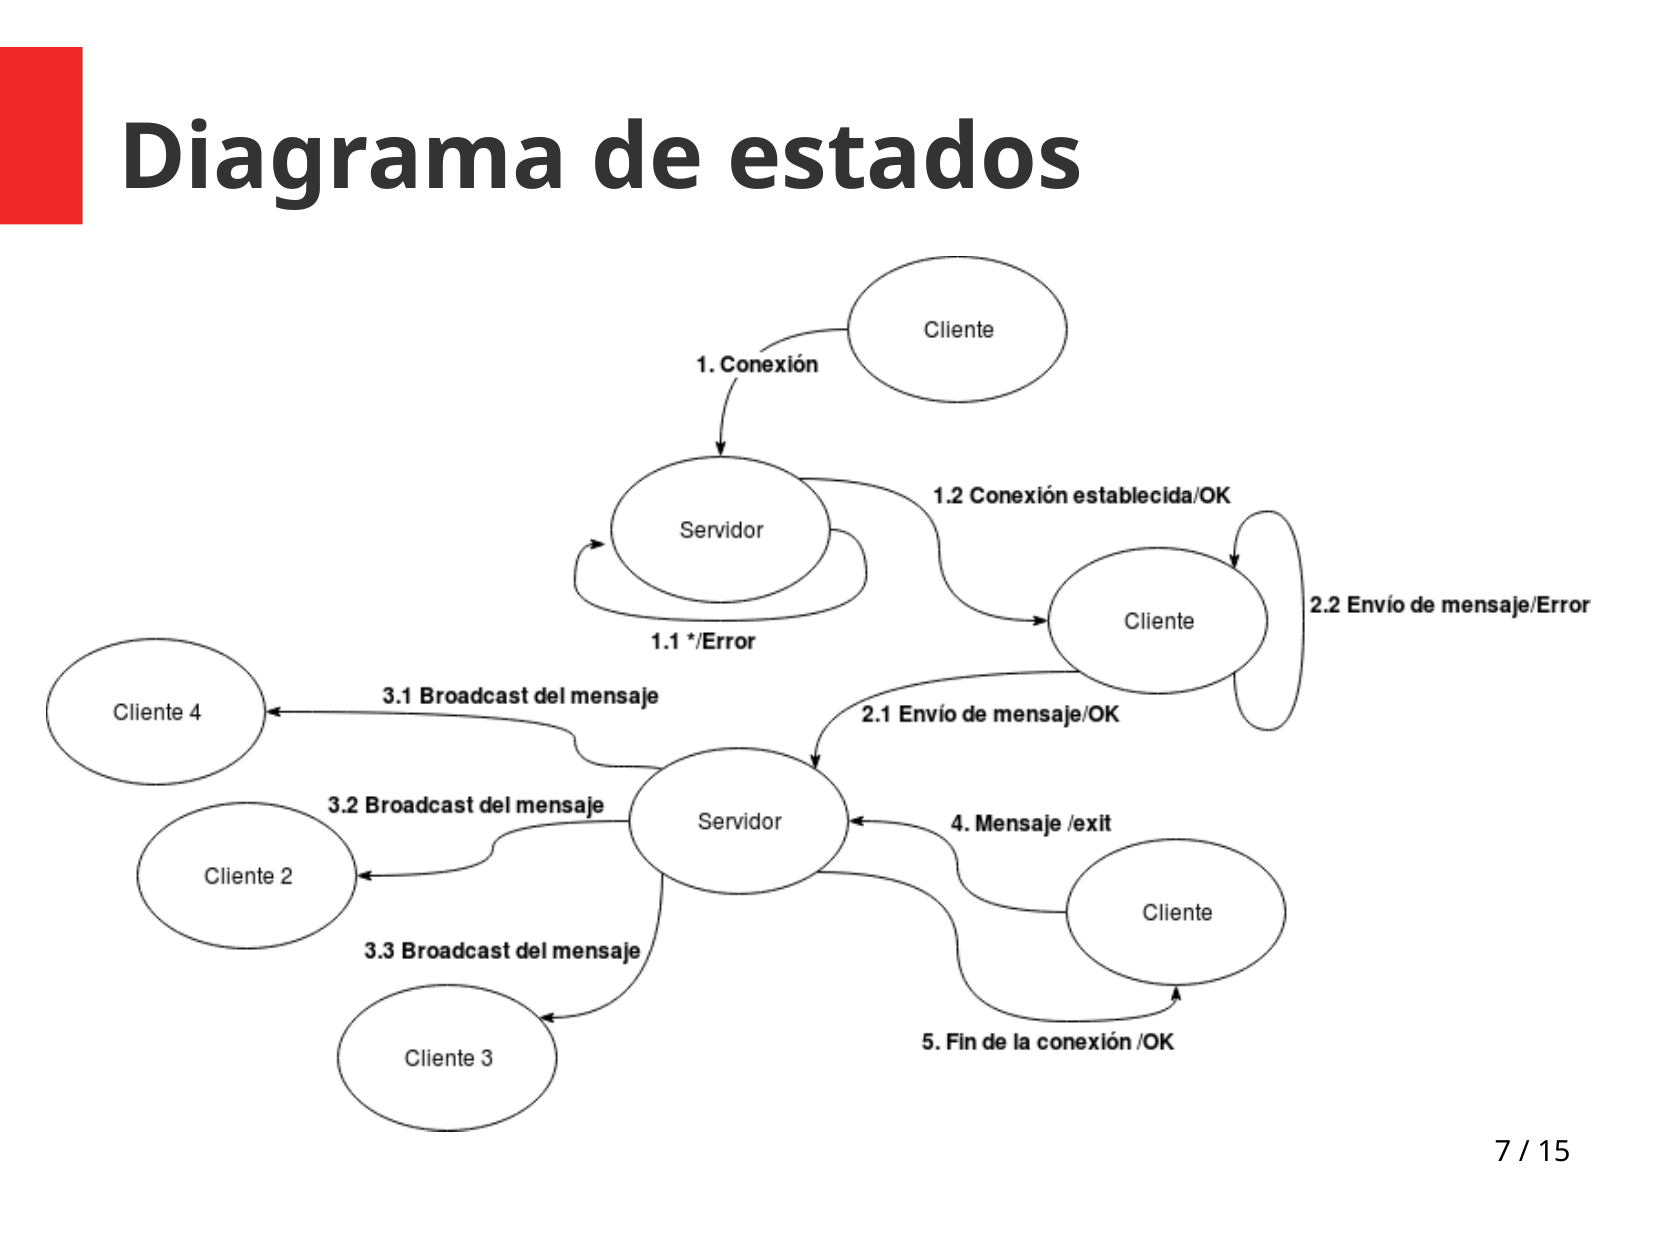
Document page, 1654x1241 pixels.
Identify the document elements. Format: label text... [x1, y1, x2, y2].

picture [46, 256, 1591, 1132]
title Diagrama de estados [118, 49, 1571, 256]
